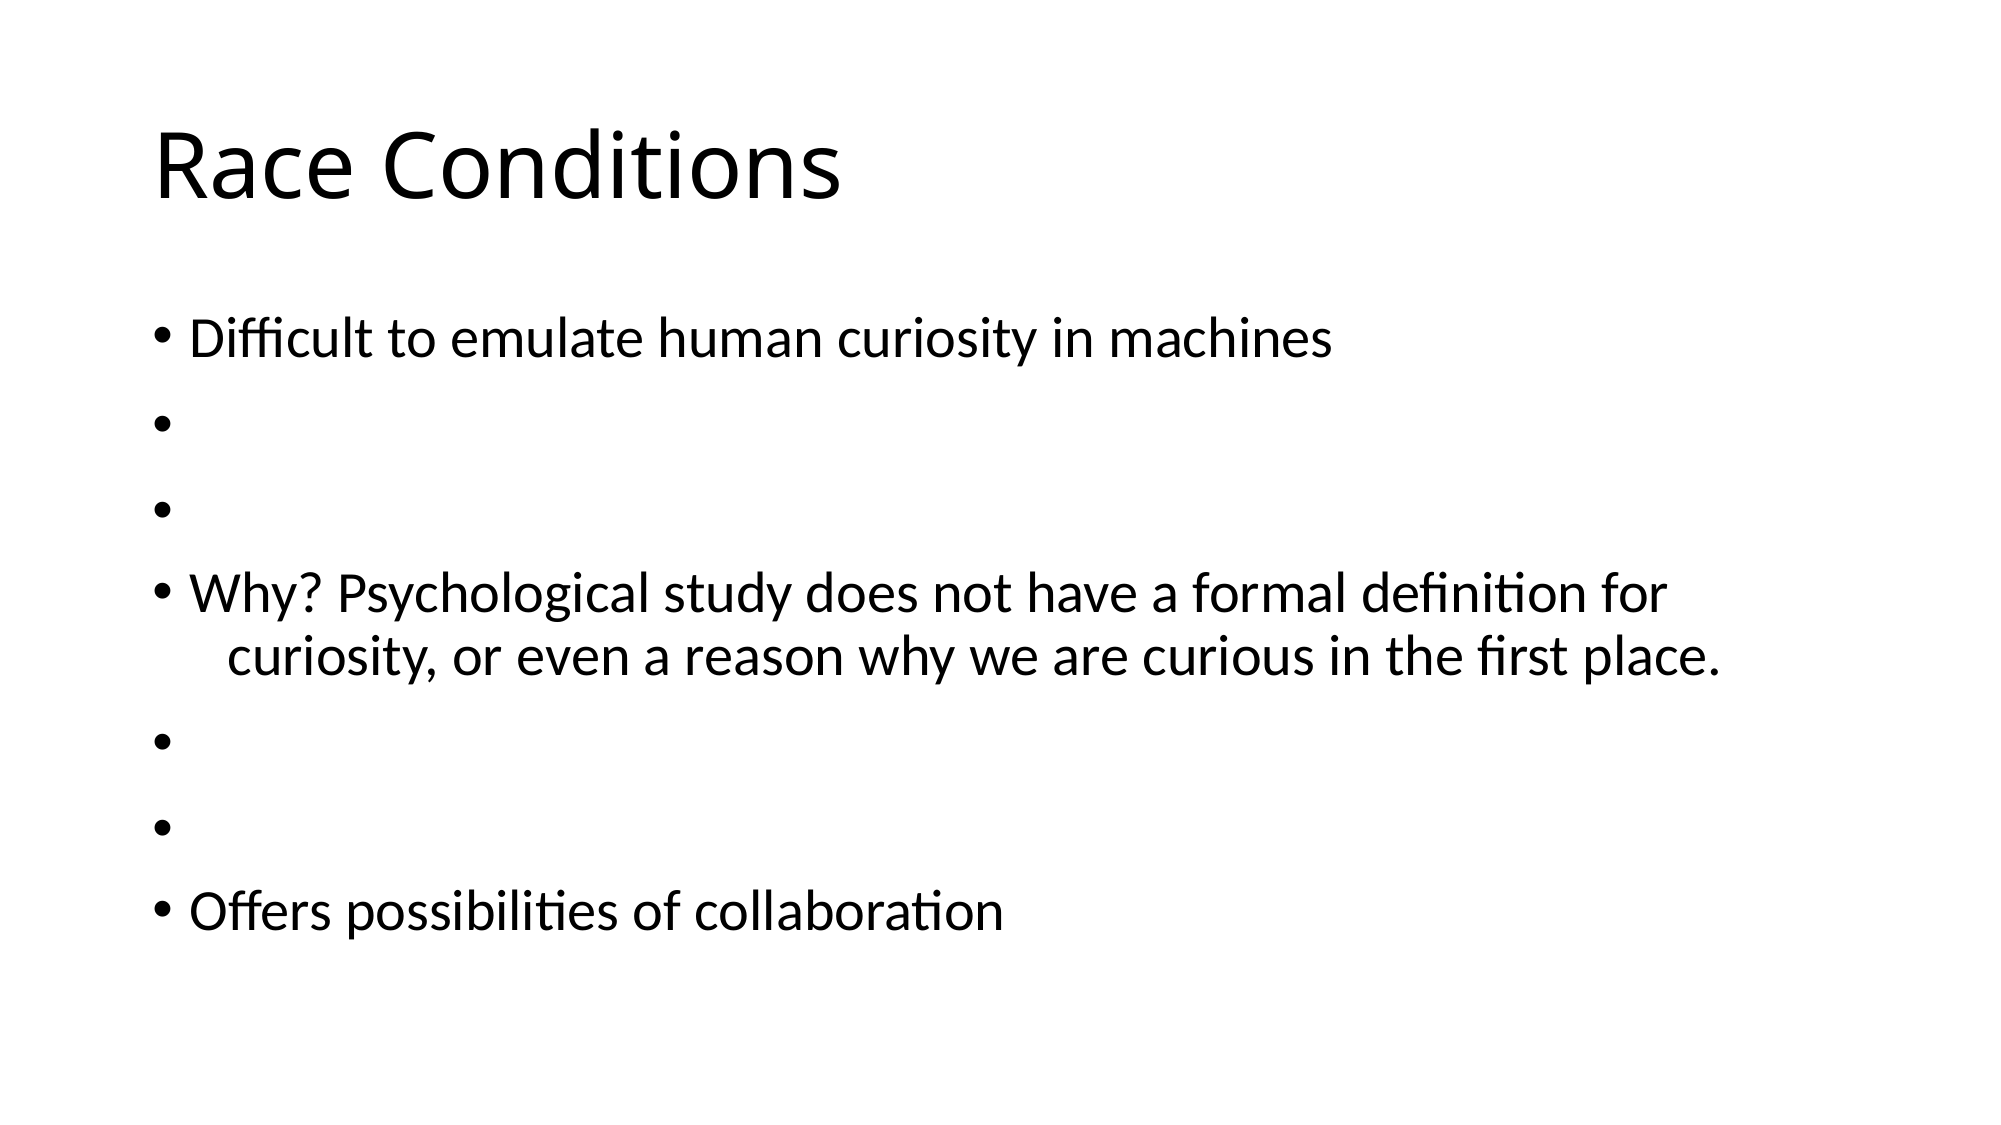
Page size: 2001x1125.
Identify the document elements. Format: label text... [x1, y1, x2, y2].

list Difficult to emulate human curiosity in machines Why? Psychological study does not have a formal definition for curiosity, or even a reason why we are curious in the first place. Offers possibilities of collaboration [137, 299, 1863, 1014]
title Race Conditions [137, 59, 1863, 278]
